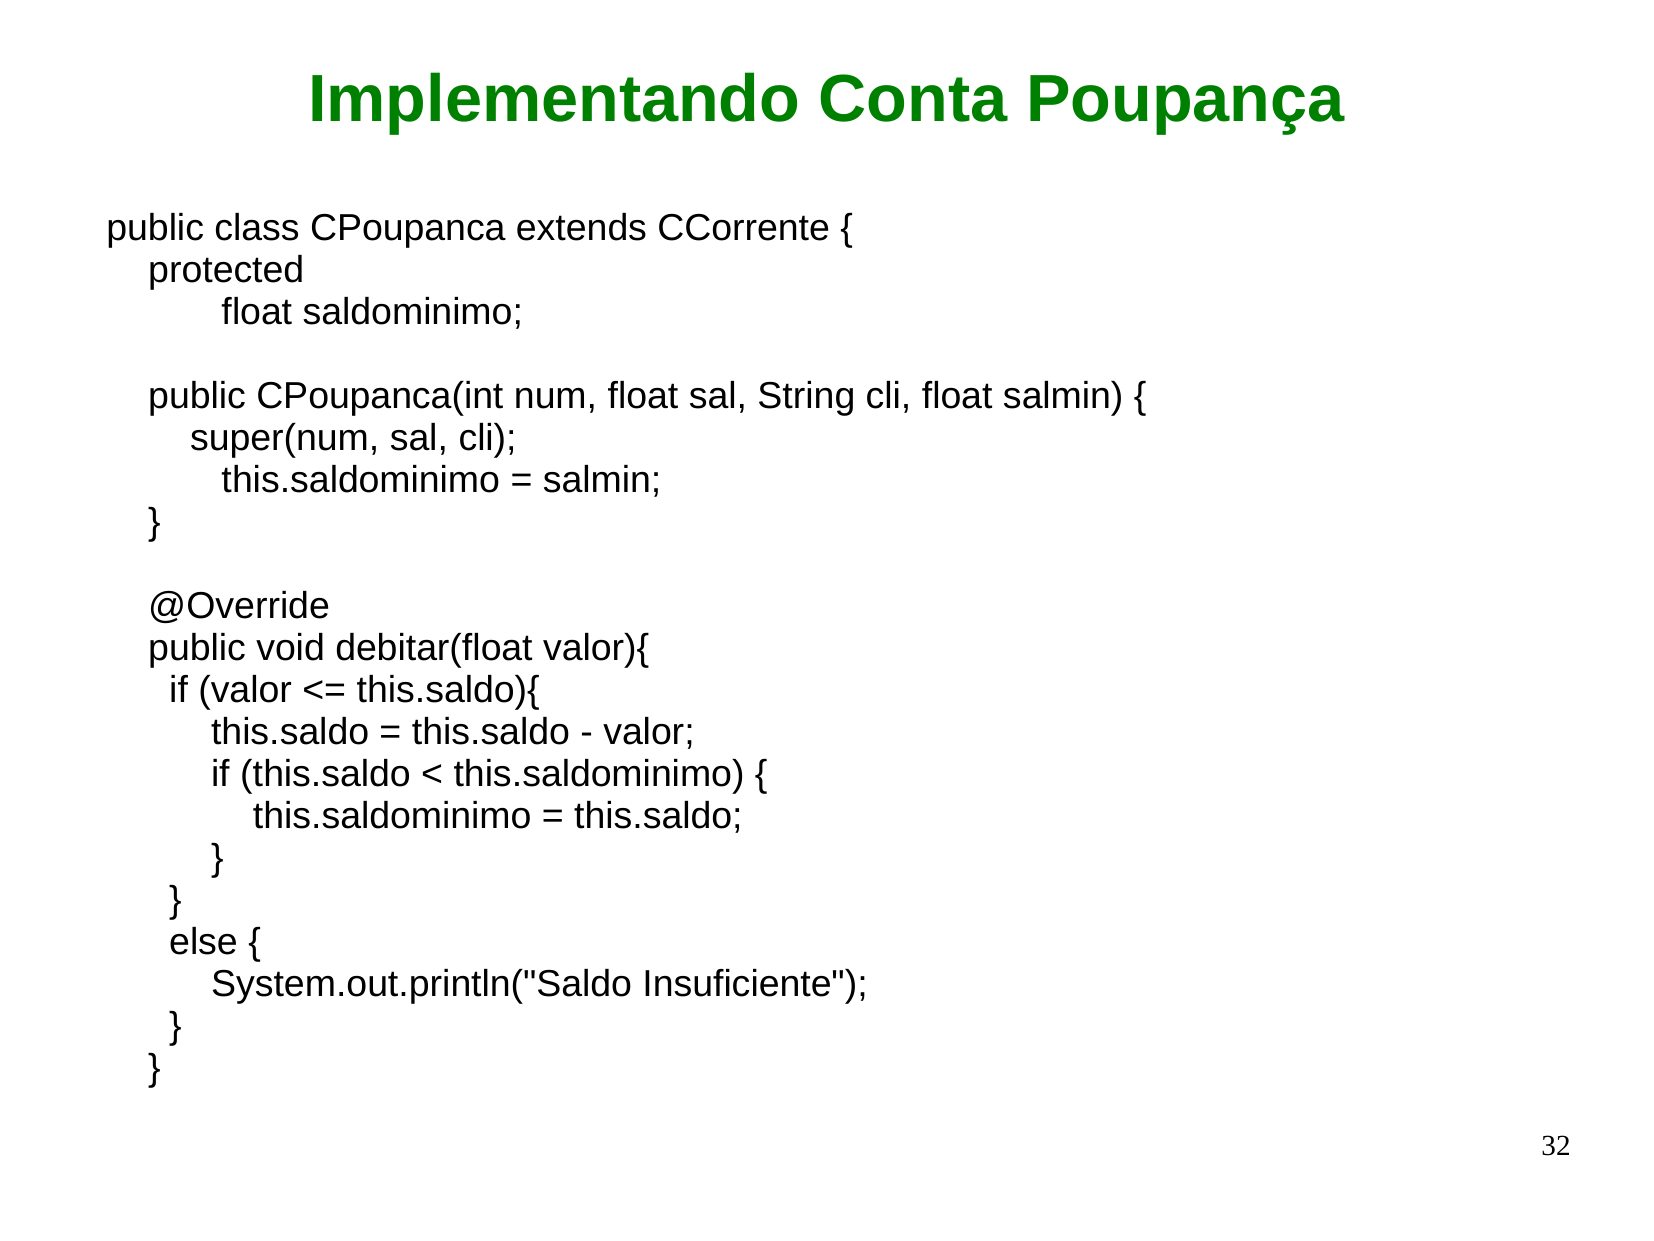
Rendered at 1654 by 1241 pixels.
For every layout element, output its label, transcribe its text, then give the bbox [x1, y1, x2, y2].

list public class CPoupanca extends CCorrente { protected float saldominimo; public CPoupanca(int num, float sal, String cli, float salmin) { super(num, sal, cli); this.saldominimo = salmin; } @Override public void debitar(float valor){ if (valor <= this.saldo){ this.saldo = this.saldo - valor; if (this.saldo < this.saldominimo) { this.saldominimo = this.saldo; } } else { System.out.println("Saldo Insuficiente"); } } [106, 206, 1595, 1173]
title Implementando Conta Poupança [82, 49, 1571, 148]
